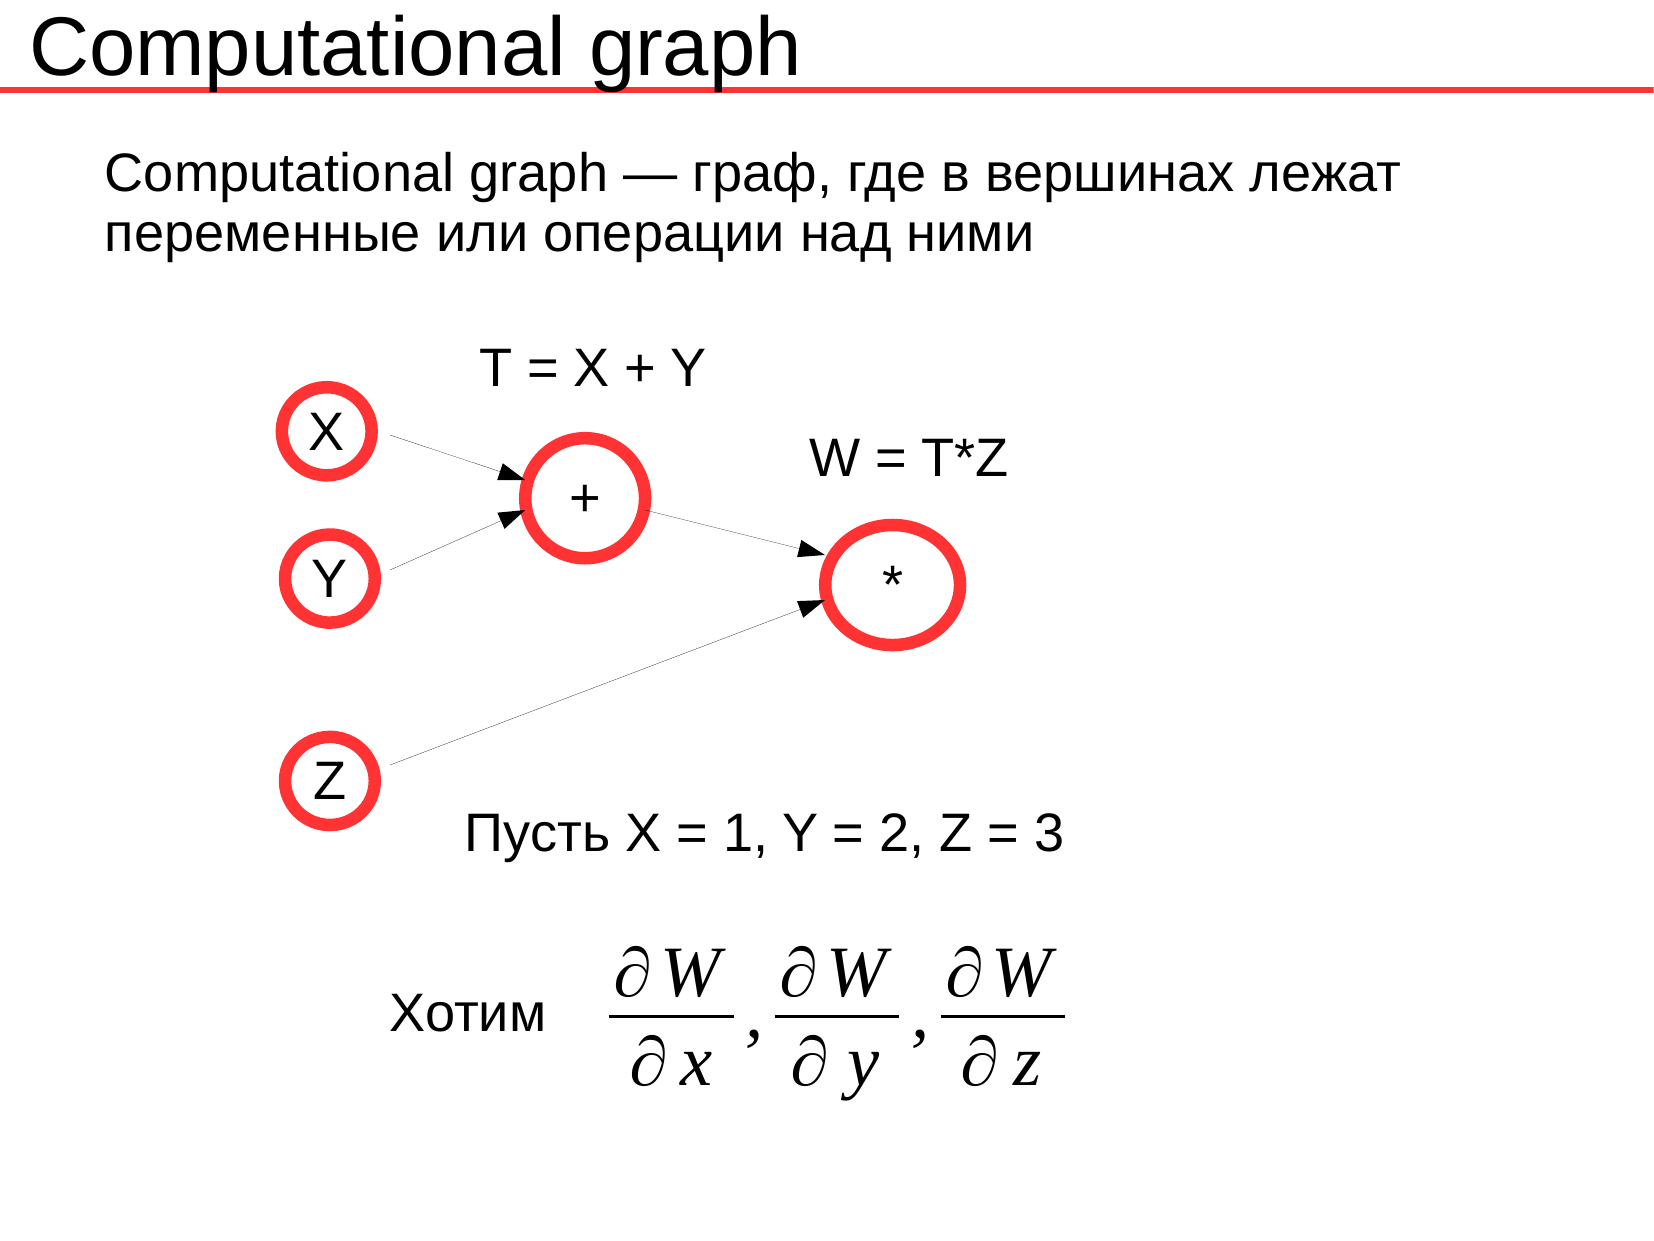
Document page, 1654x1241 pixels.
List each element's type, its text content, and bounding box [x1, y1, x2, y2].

title Computational graph [29, 0, 1518, 94]
text_box * [825, 525, 961, 646]
text_box T = X + Y [465, 330, 722, 406]
text_box + [525, 438, 646, 559]
text_box W = T*Z [795, 420, 1025, 496]
text_box X [281, 387, 372, 476]
chart [600, 930, 1074, 1102]
text_box Пусть X = 1, Y = 2, Z = 3 [450, 795, 1186, 931]
text_box Computational graph — граф, где в вершинах лежат переменные или операции над ними [90, 135, 1606, 271]
text_box Хотим [375, 975, 600, 1051]
text_box Y [285, 534, 375, 623]
text_box Z [285, 736, 375, 826]
